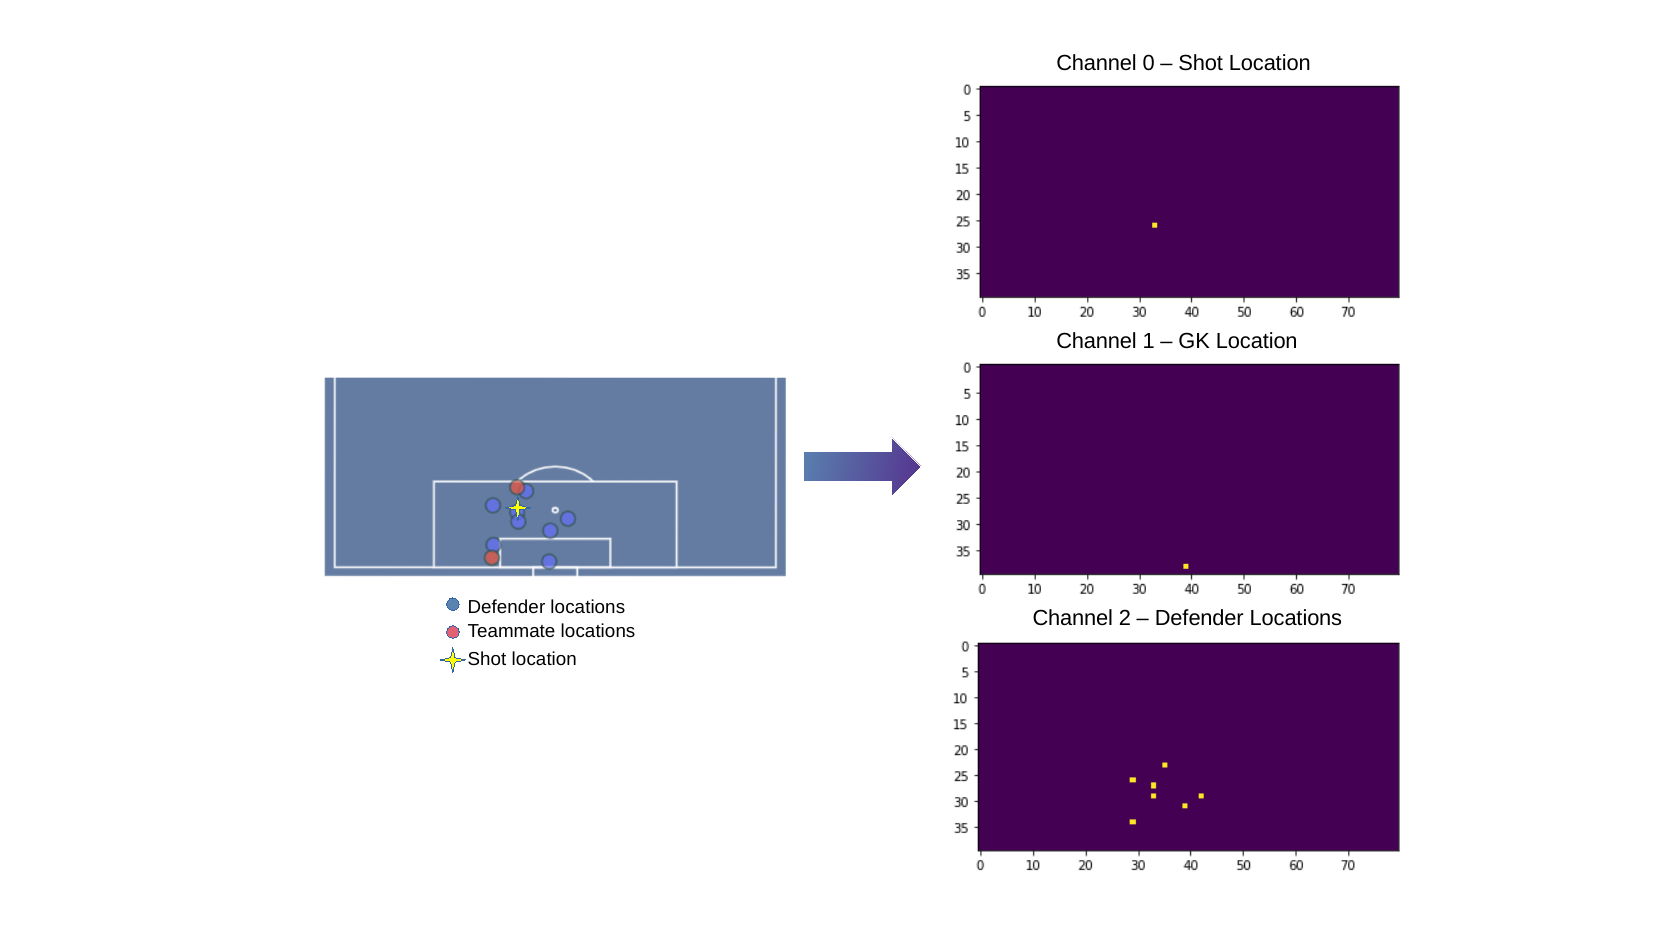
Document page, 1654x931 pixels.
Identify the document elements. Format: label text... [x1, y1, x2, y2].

text_box [505, 495, 531, 521]
text_box Channel 0 – Shot Location [1041, 43, 1326, 83]
text_box Shot location [452, 641, 600, 680]
text_box Channel 1 – GK Location [1041, 321, 1313, 361]
text_box Teammate locations [452, 613, 661, 652]
picture [946, 354, 1406, 604]
picture [324, 377, 786, 577]
text_box Channel 2 – Defender Locations [1017, 598, 1358, 638]
picture [944, 633, 1406, 880]
picture [946, 76, 1406, 327]
text_box [803, 437, 922, 497]
text_box [446, 625, 452, 638]
text_box Defender locations [452, 588, 651, 613]
text_box [446, 598, 452, 611]
text_box [440, 651, 452, 669]
